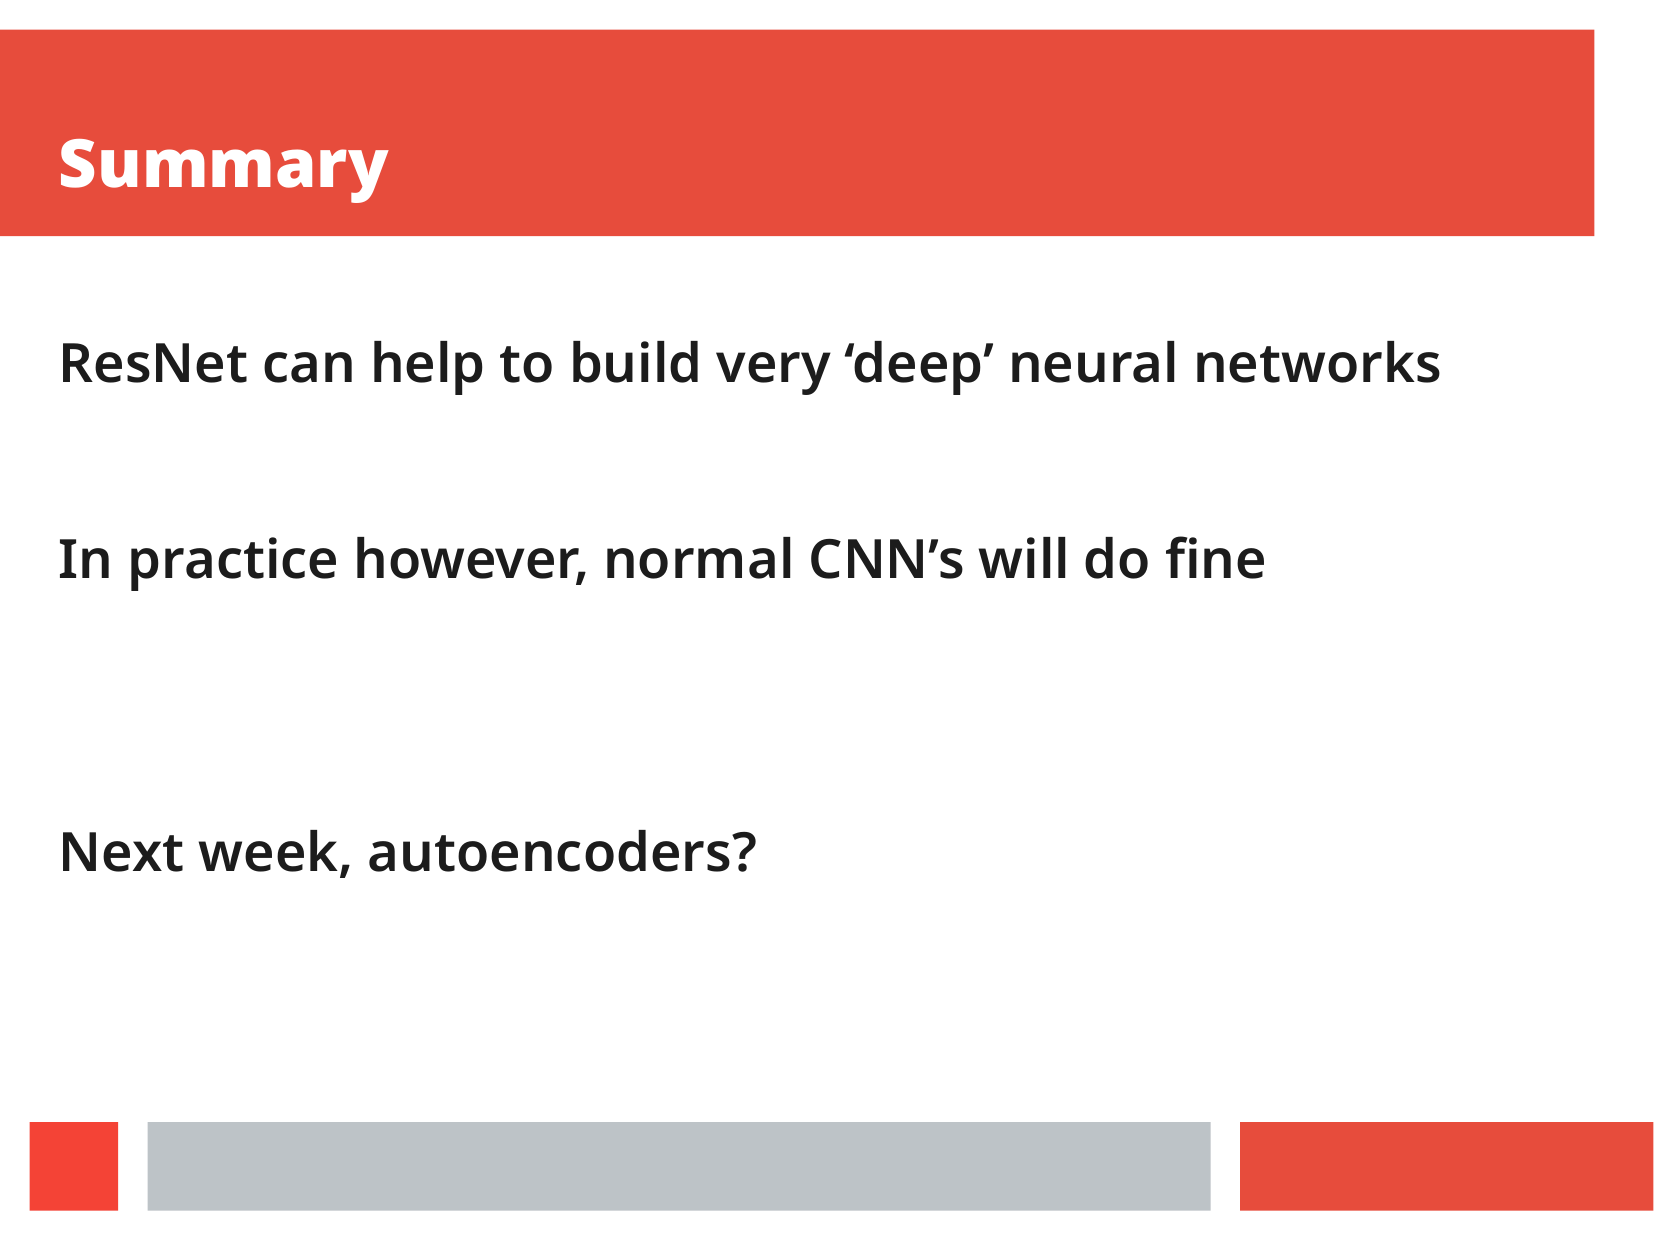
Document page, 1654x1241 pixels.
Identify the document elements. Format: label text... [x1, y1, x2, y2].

title Summary [59, 59, 1595, 207]
list ResNet can help to build very ‘deep’ neural networks In practice however, normal CNN’s will do fine Next week, autoencoders? [59, 324, 1565, 1093]
